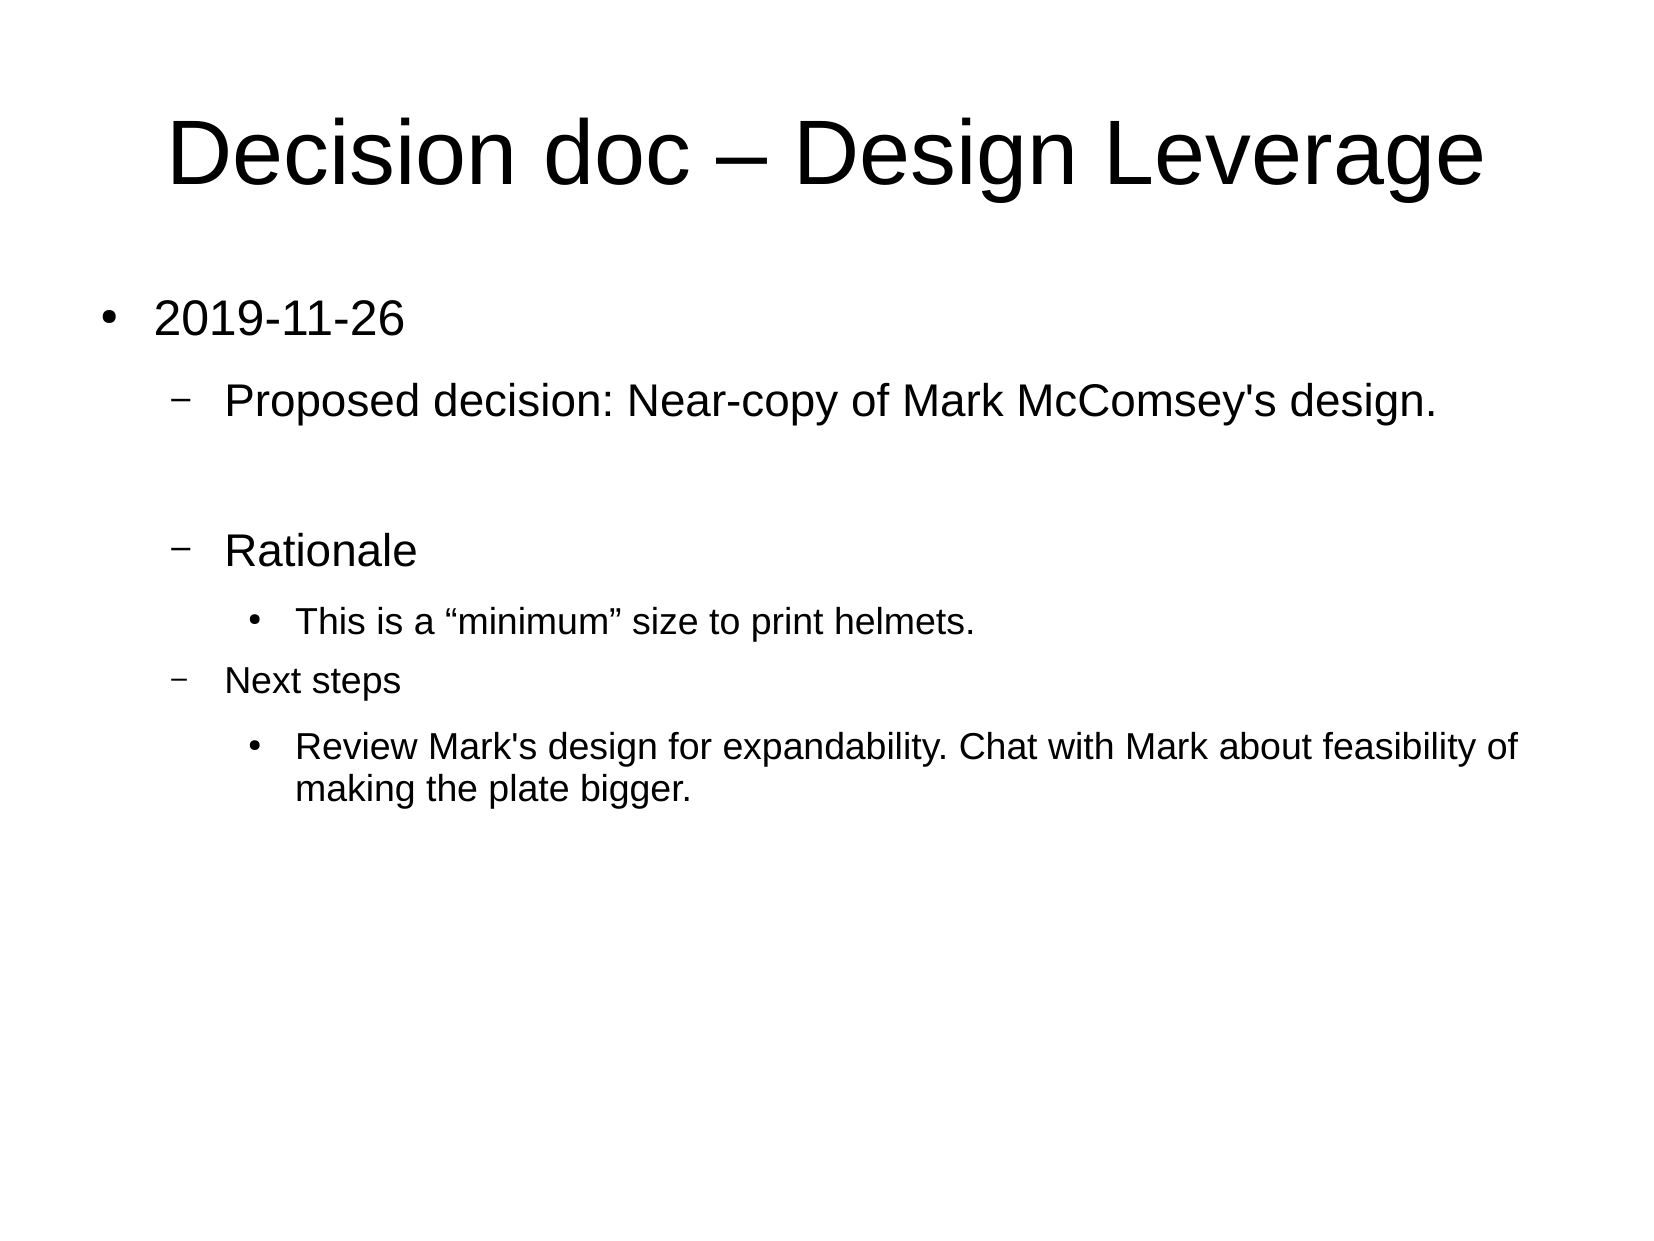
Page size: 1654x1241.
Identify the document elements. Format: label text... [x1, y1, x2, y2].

list 2019-11-26 Proposed decision: Near-copy of Mark McComsey's design. Rationale This is a “minimum” size to print helmets. Next steps Review Mark's design for expandability. Chat with Mark about feasibility of making the plate bigger. [82, 290, 1571, 1109]
title Decision doc – Design Leverage [82, 49, 1571, 257]
